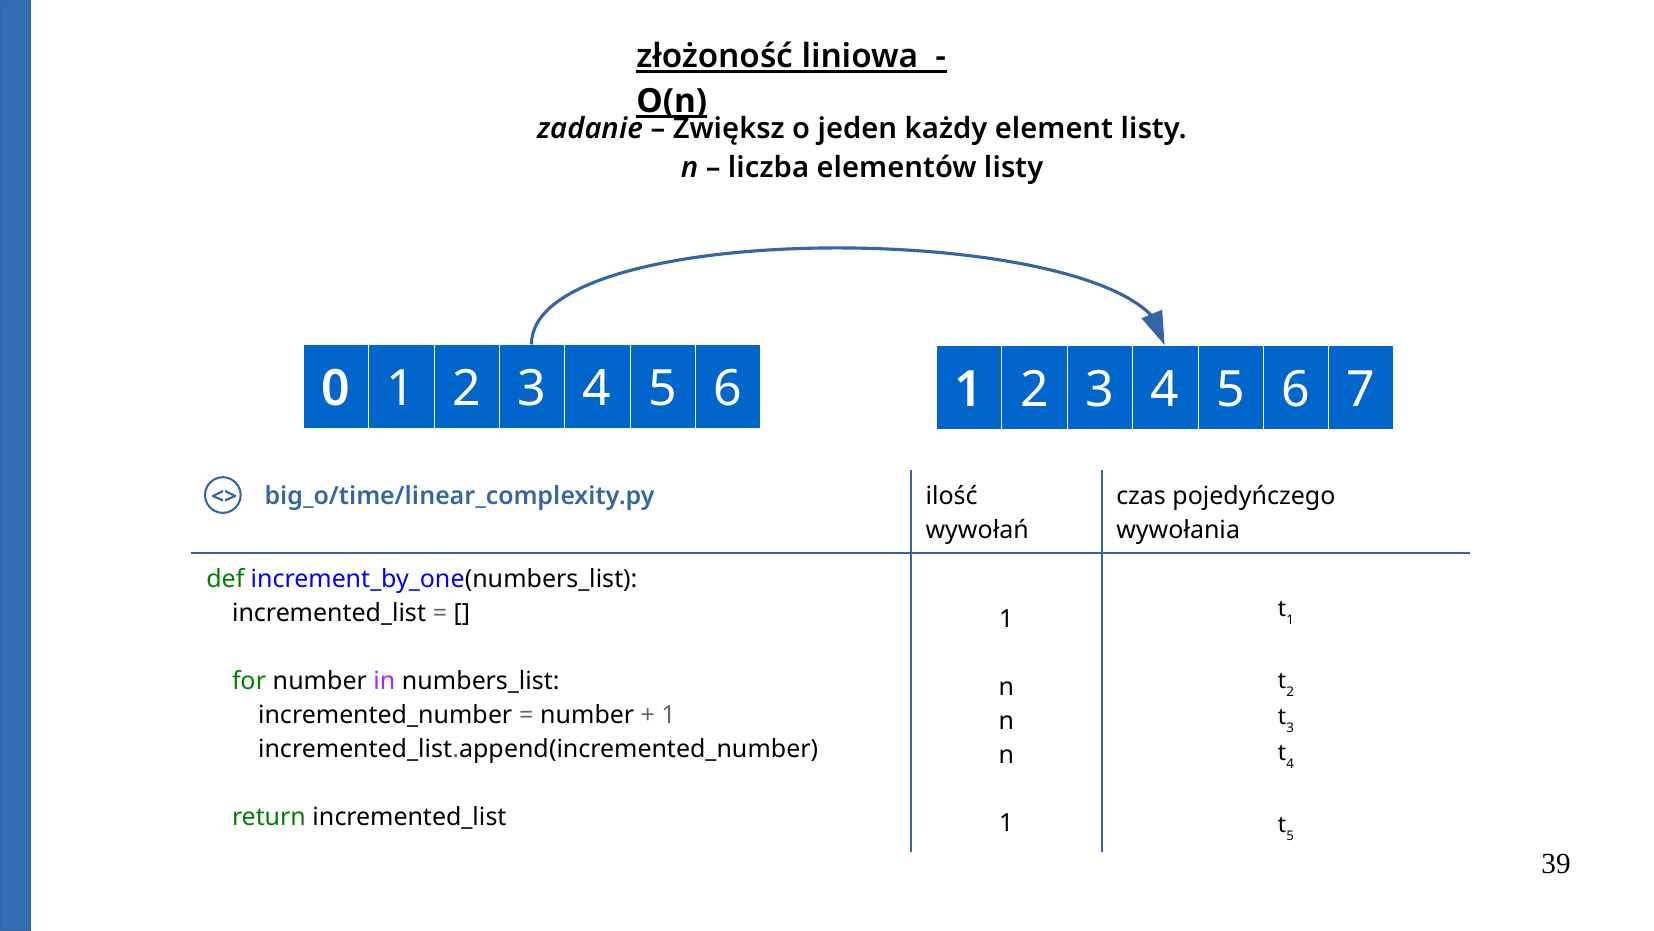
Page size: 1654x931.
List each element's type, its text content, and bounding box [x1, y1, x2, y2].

table_header 5 [631, 345, 695, 428]
table_header czas pojedyńczego wywołania [1103, 470, 1470, 552]
table_header 6 [1264, 346, 1328, 429]
text_box zadanie – Zwiększ o jeden każdy element listy. n – liczba elementów listy [522, 99, 1132, 188]
text_box <> [196, 472, 253, 519]
table_header ilość wywołań [912, 470, 1101, 552]
table_header 7 [1329, 346, 1393, 429]
text_box [0, 0, 31, 931]
text_box złożoność liniowa - O(n) [621, 24, 1032, 83]
table_header 5 [1199, 346, 1263, 429]
table_cell 1 n n n 1 [912, 554, 1101, 852]
table_header 4 [1133, 346, 1198, 429]
table_header 2 [1002, 346, 1067, 429]
table_header 0 [304, 345, 368, 428]
table_header 3 [1068, 346, 1132, 429]
table_header 1 [937, 346, 1001, 429]
table_header 1 [369, 345, 434, 428]
table_cell t1 t2 t3 t4 t5 [1103, 554, 1470, 852]
table_cell def increment_by_one(numbers_list): incremented_list = [] for number in numbers_list: incremented_number = number + 1 incremented_list.append(incremented_number) return incremented_list [191, 554, 910, 852]
table_header 6 [696, 345, 760, 428]
table_header 2 [435, 345, 499, 428]
table_header big_o/time/linear_complexity.py [191, 470, 910, 552]
table_header 3 [500, 345, 564, 428]
table_header 4 [565, 345, 630, 428]
